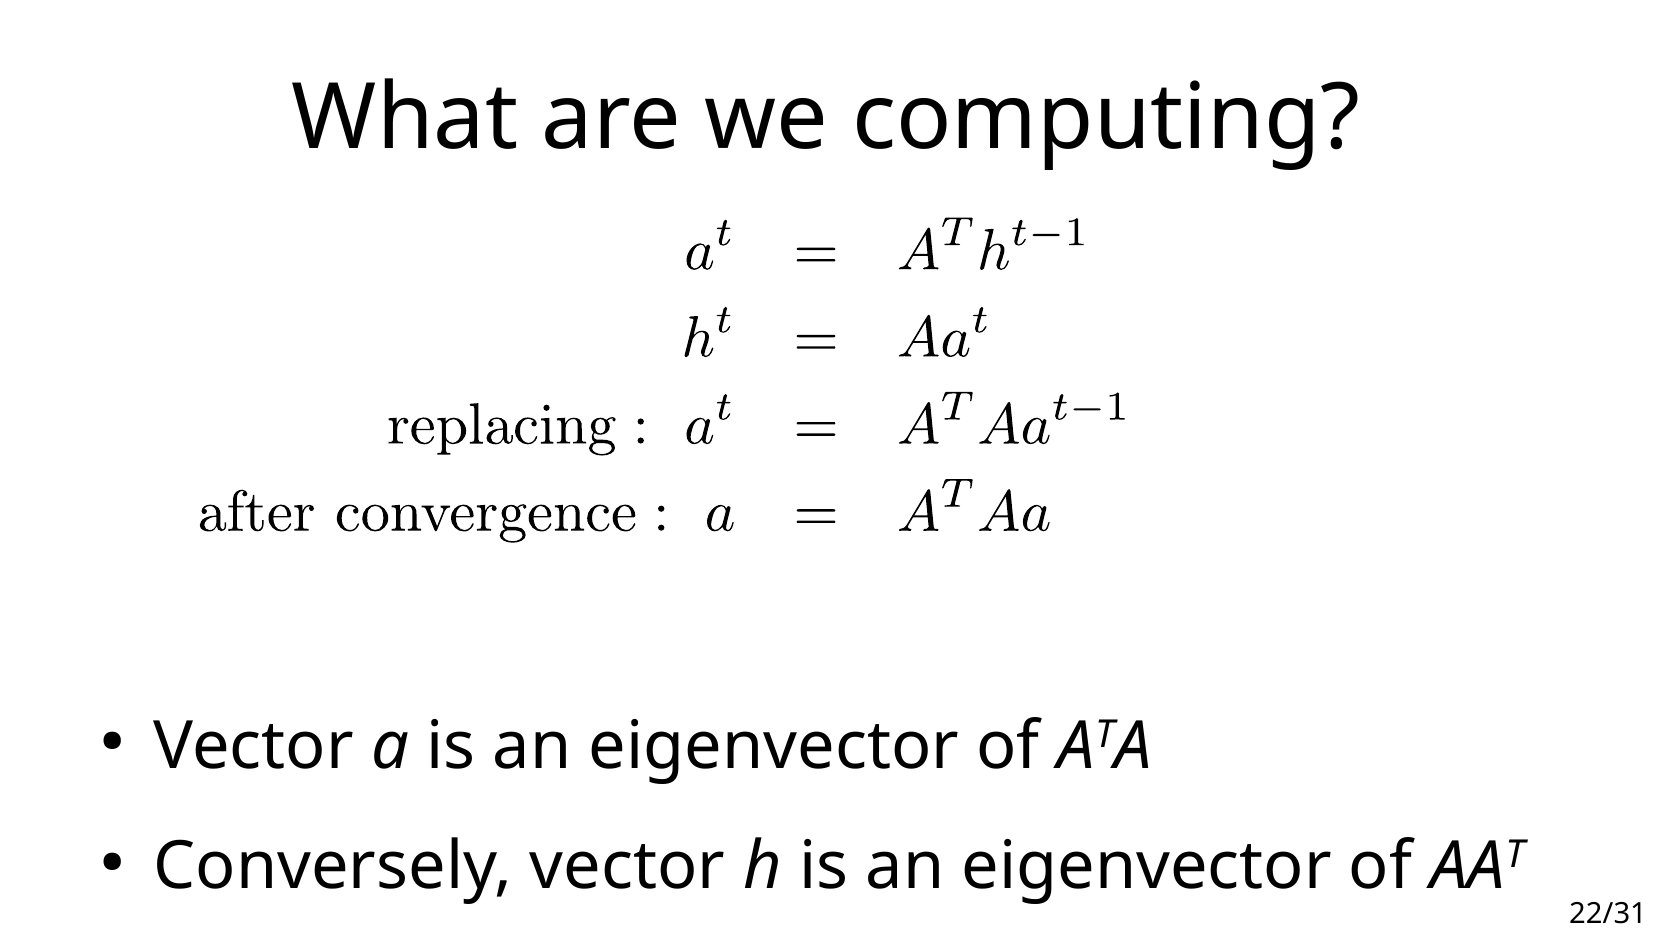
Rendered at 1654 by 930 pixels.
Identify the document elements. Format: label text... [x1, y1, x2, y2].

list Vector a is an eigenvector of ATA Conversely, vector h is an eigenvector of AAT [82, 697, 1571, 927]
title What are we computing? [82, 1, 1571, 225]
text_box [197, 217, 1129, 543]
